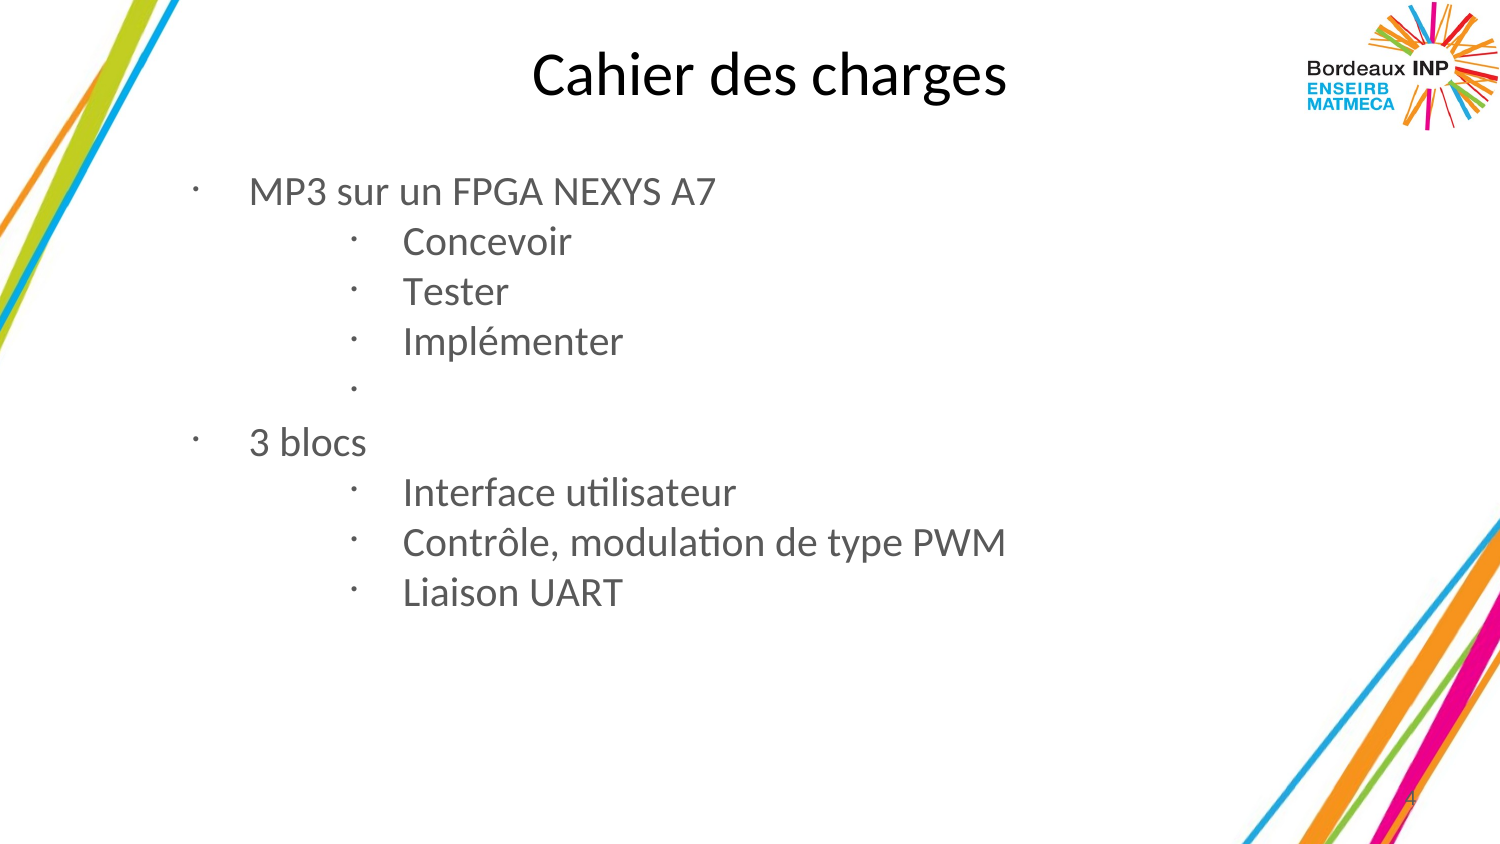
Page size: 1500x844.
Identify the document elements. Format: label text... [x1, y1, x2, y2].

subtitle MP3 sur un FPGA NEXYS A7 Concevoir Tester Implémenter 3 blocs Interface utilisateur Contrôle, modulation de type PWM Liaison UART [144, 149, 1270, 832]
picture [1229, 476, 1500, 844]
text_box 4 [1389, 764, 1480, 830]
picture [0, 0, 171, 317]
picture [0, 0, 215, 392]
title Cahier des charges [262, 7, 1279, 123]
picture [1304, 0, 1500, 131]
